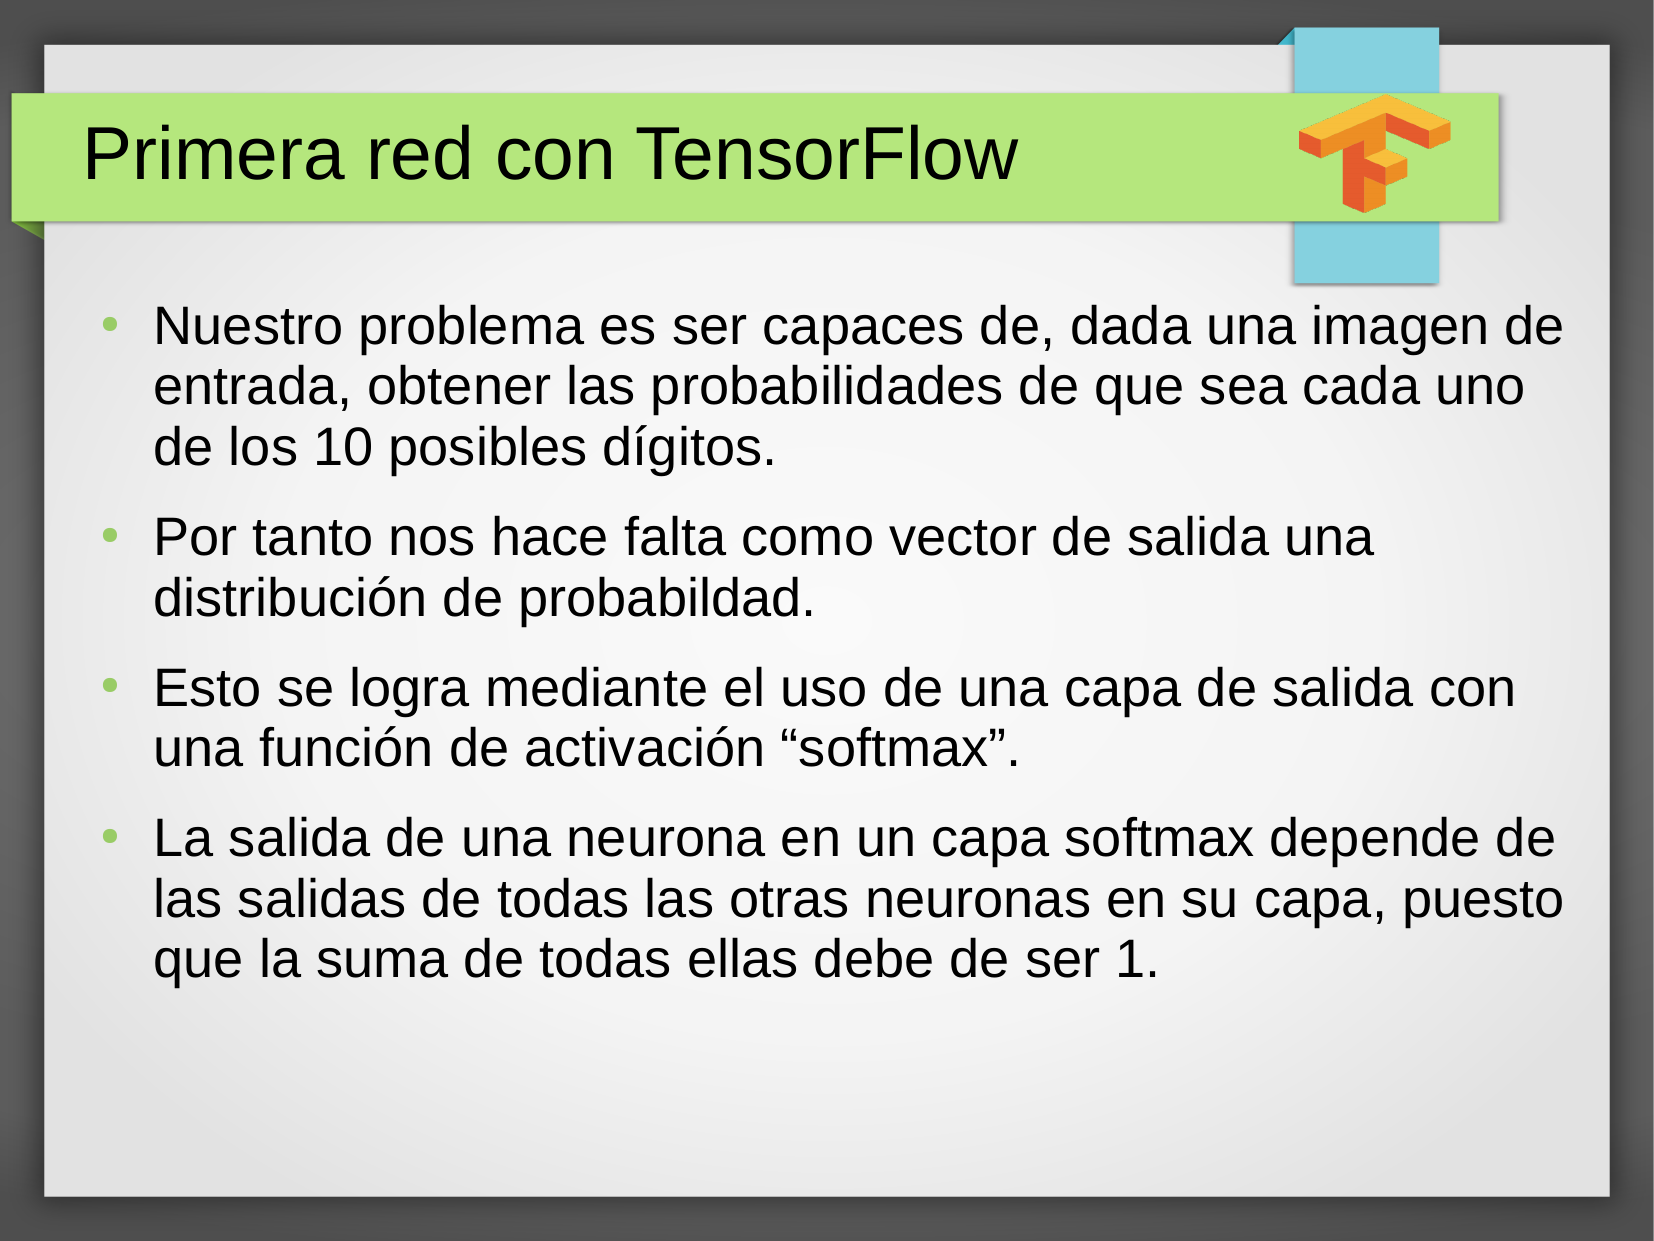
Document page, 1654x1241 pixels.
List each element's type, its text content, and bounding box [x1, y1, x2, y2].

title Primera red con TensorFlow [82, 94, 1264, 213]
picture [0, 0, 1654, 1241]
list Nuestro problema es ser capaces de, dada una imagen de entrada, obtener las probabilidades de que sea cada uno de los 10 posibles dígitos. Por tanto nos hace falta como vector de salida una distribución de probabildad. Esto se logra mediante el uso de una capa de salida con una función de activación “softmax”. La salida de una neurona en un capa softmax depende de las salidas de todas las otras neuronas en su capa, puesto que la suma de todas ellas debe de ser 1. [82, 295, 1571, 1015]
